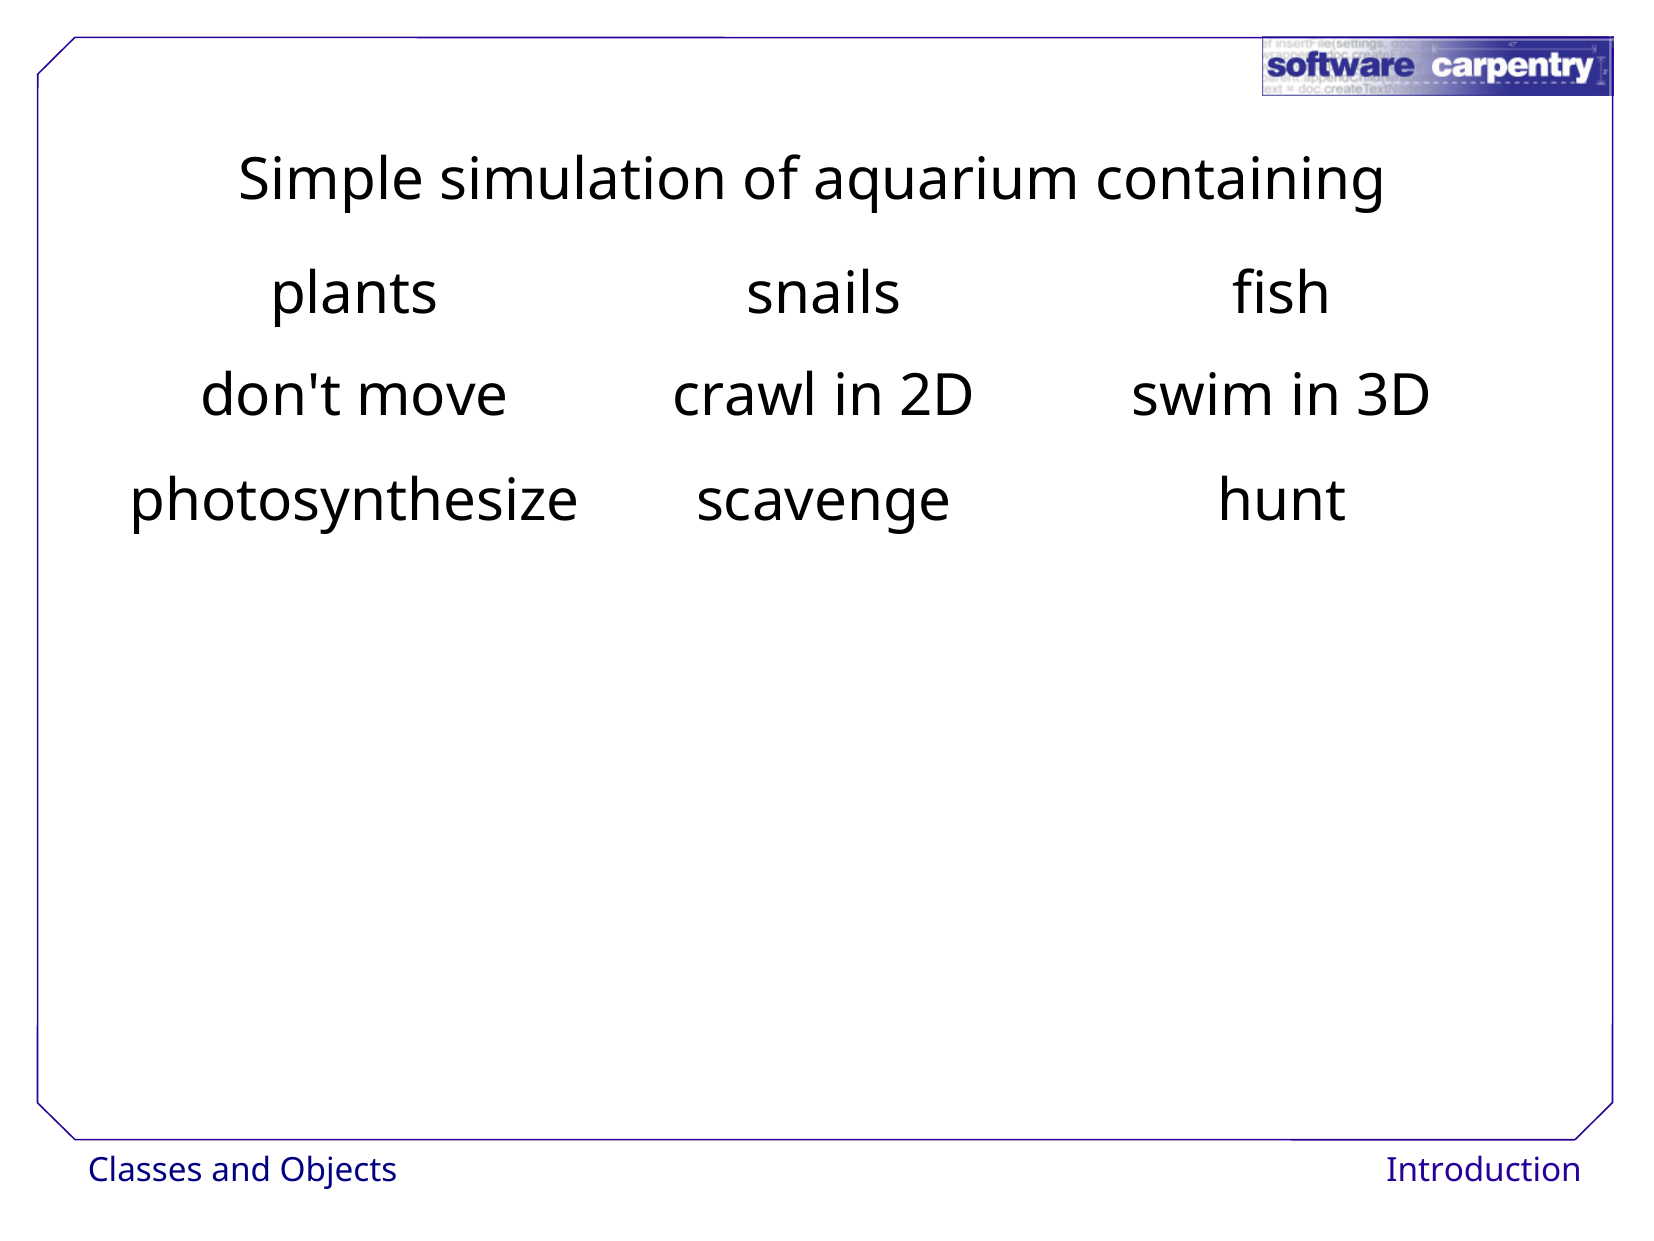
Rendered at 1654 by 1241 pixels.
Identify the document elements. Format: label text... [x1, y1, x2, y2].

table_cell swim in 3D [1047, 355, 1517, 461]
table_cell crawl in 2D [600, 355, 1047, 461]
table_cell photosynthesize [109, 461, 600, 575]
table_cell fish [1047, 254, 1517, 355]
table_cell don't move [109, 355, 600, 461]
table_cell scavenge [600, 461, 1047, 575]
table_cell snails [600, 254, 1047, 355]
table_cell plants [109, 254, 600, 355]
table_cell hunt [1047, 461, 1517, 575]
picture [1262, 36, 1614, 96]
table_header Simple simulation of aquarium containing [109, 140, 1517, 254]
